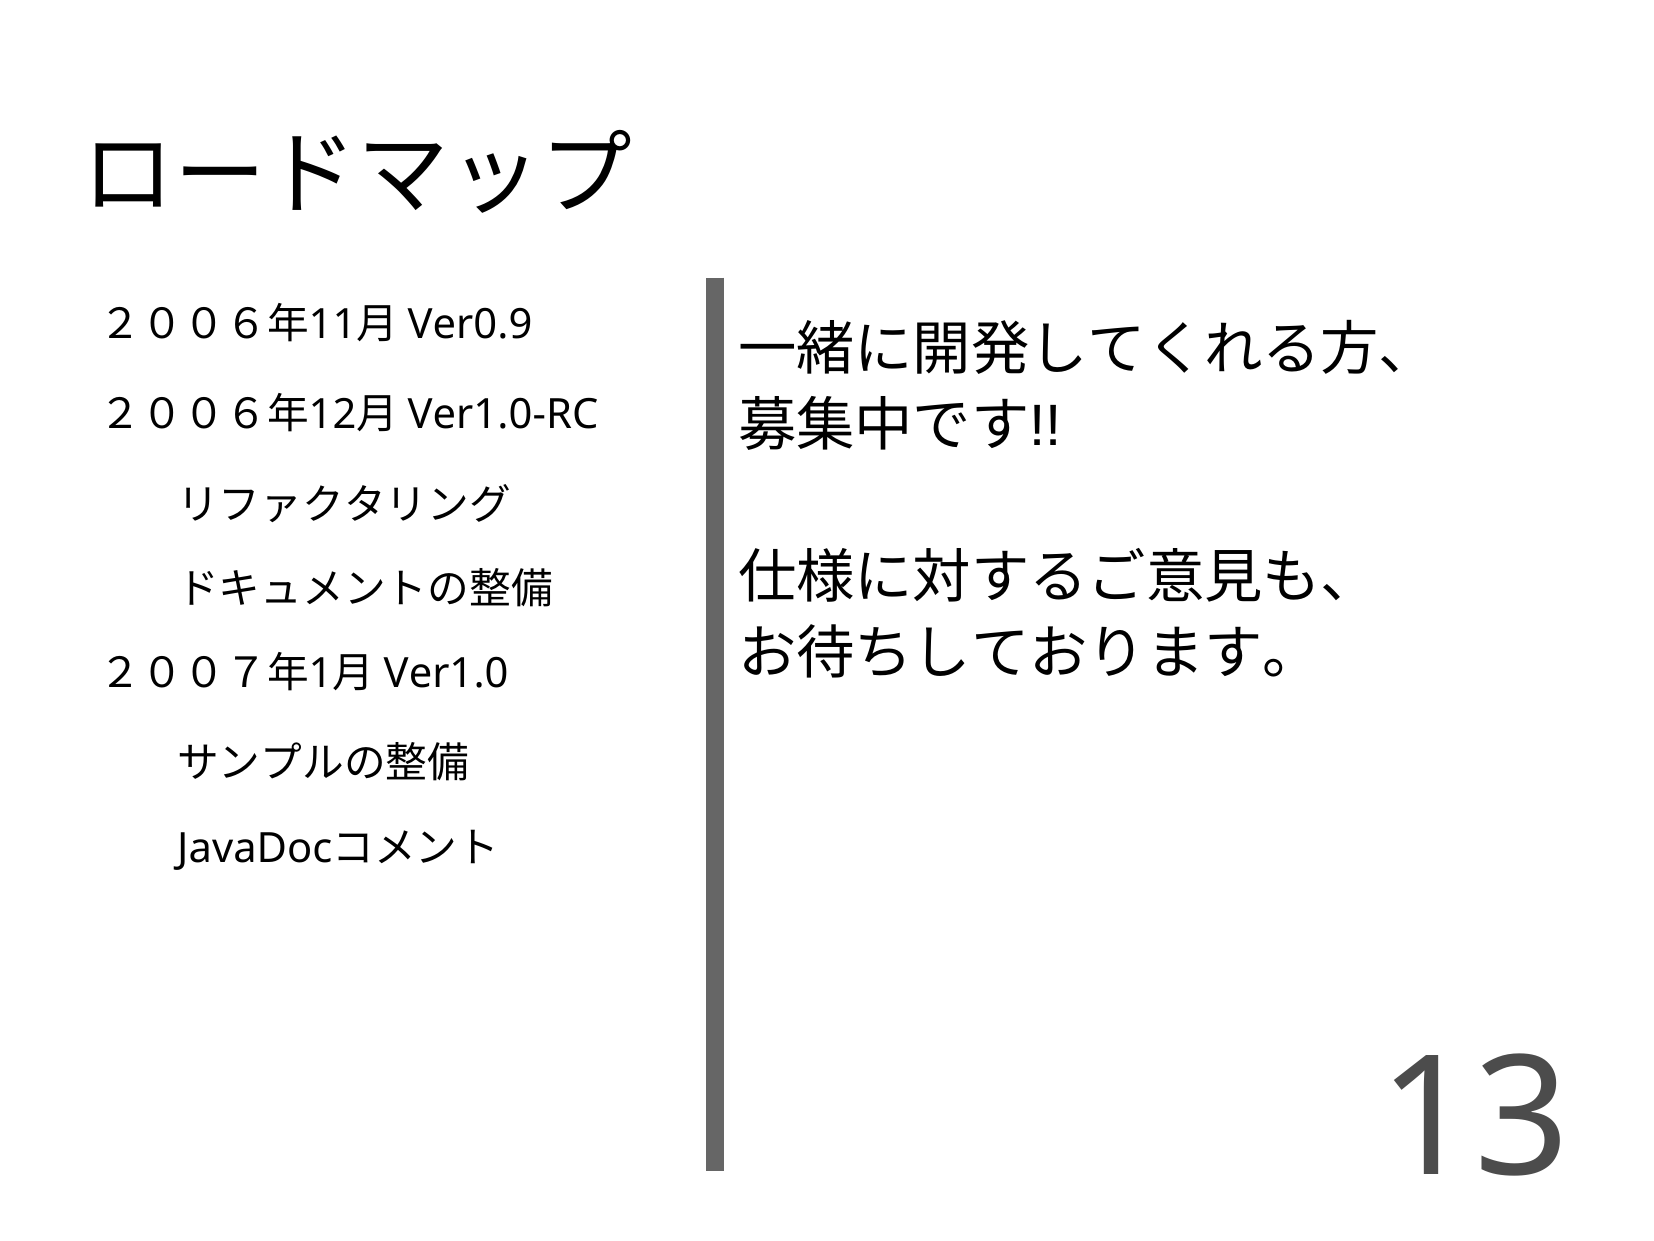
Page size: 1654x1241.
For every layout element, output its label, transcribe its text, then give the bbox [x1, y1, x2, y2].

list ２００６年11月 Ver0.9 ２００６年12月 Ver1.0-RC リファクタリング ドキュメントの整備 ２００７年1月 Ver1.0 サンプルの整備 JavaDocコメント [82, 290, 706, 1109]
title ロードマップ [82, 20, 1571, 285]
text_box 一緒に開発してくれる方、 募集中です!! 仕様に対するご意見も、 お待ちしております。 [724, 301, 1446, 643]
list ２００６年11月 Ver0.9 ２００６年12月 Ver1.0-RC リファクタリング ドキュメントの整備 ２００７年1月 Ver1.0 サンプルの整備 JavaDocコメント [724, 290, 1571, 1109]
